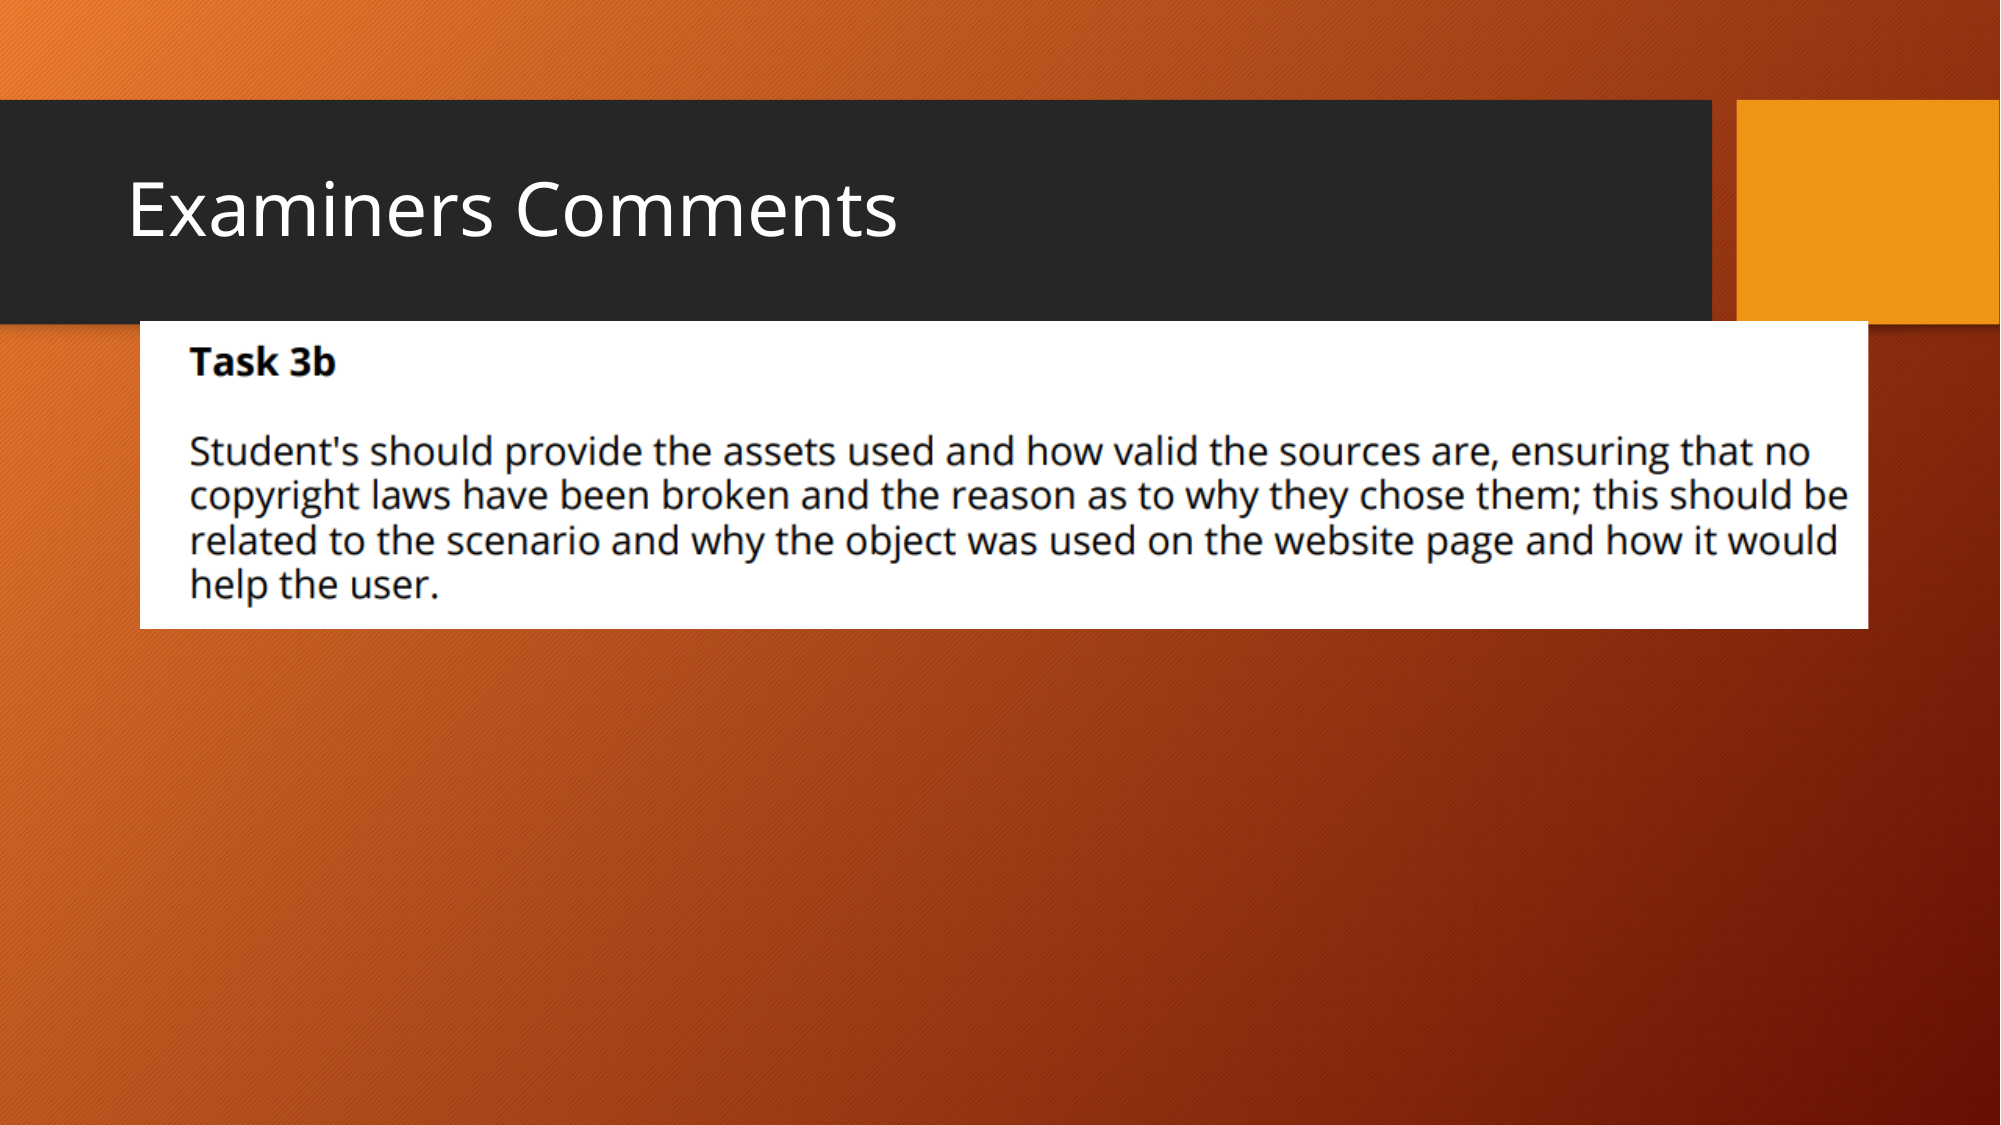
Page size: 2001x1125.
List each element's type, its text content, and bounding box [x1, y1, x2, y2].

picture [0, 321, 2000, 629]
title Examiners Comments [111, 123, 1689, 301]
